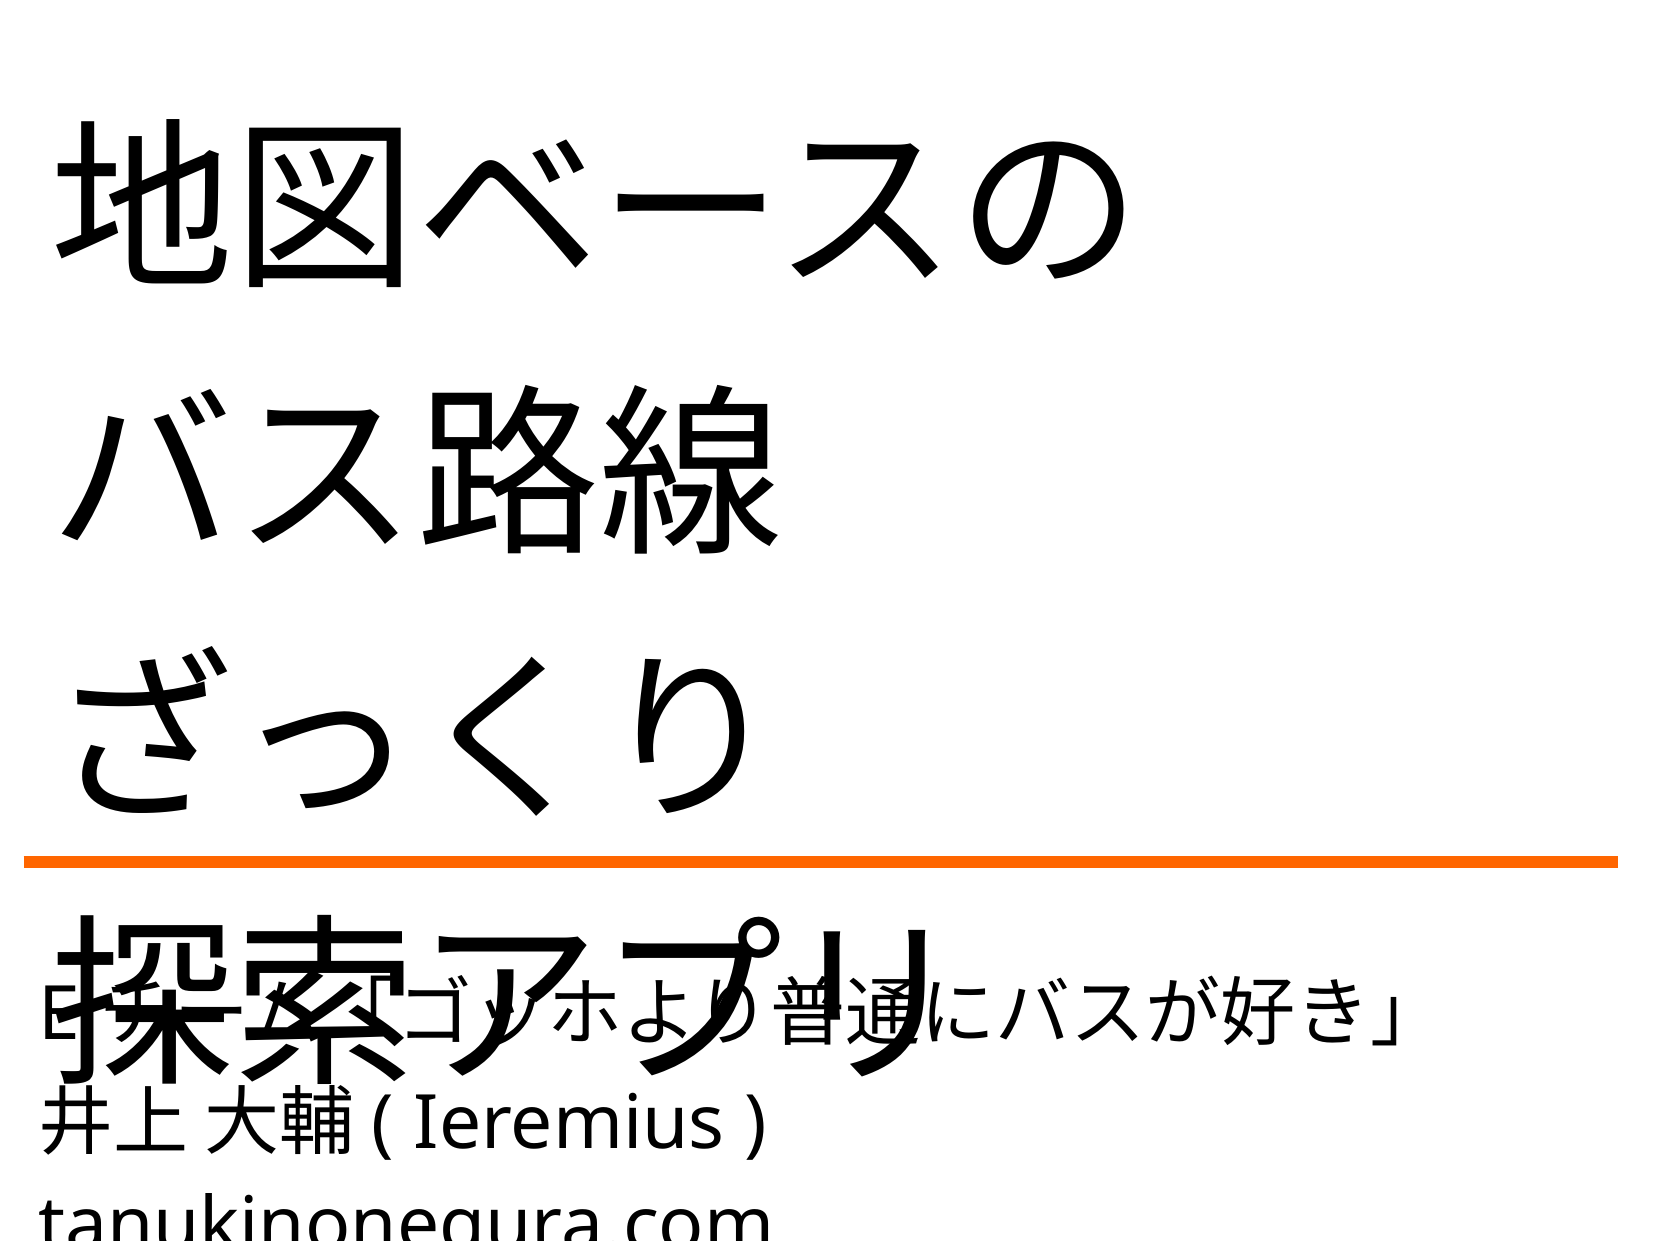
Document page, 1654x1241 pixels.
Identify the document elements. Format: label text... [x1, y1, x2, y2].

text_box E チーム「ゴッホより普通にバスが好き」 井上 大輔 ( Ieremius ) tanukinonegura.com [23, 944, 1654, 1217]
text_box 地図ベースの バス路線 ざっくり 探索アプリ [35, 54, 1418, 804]
